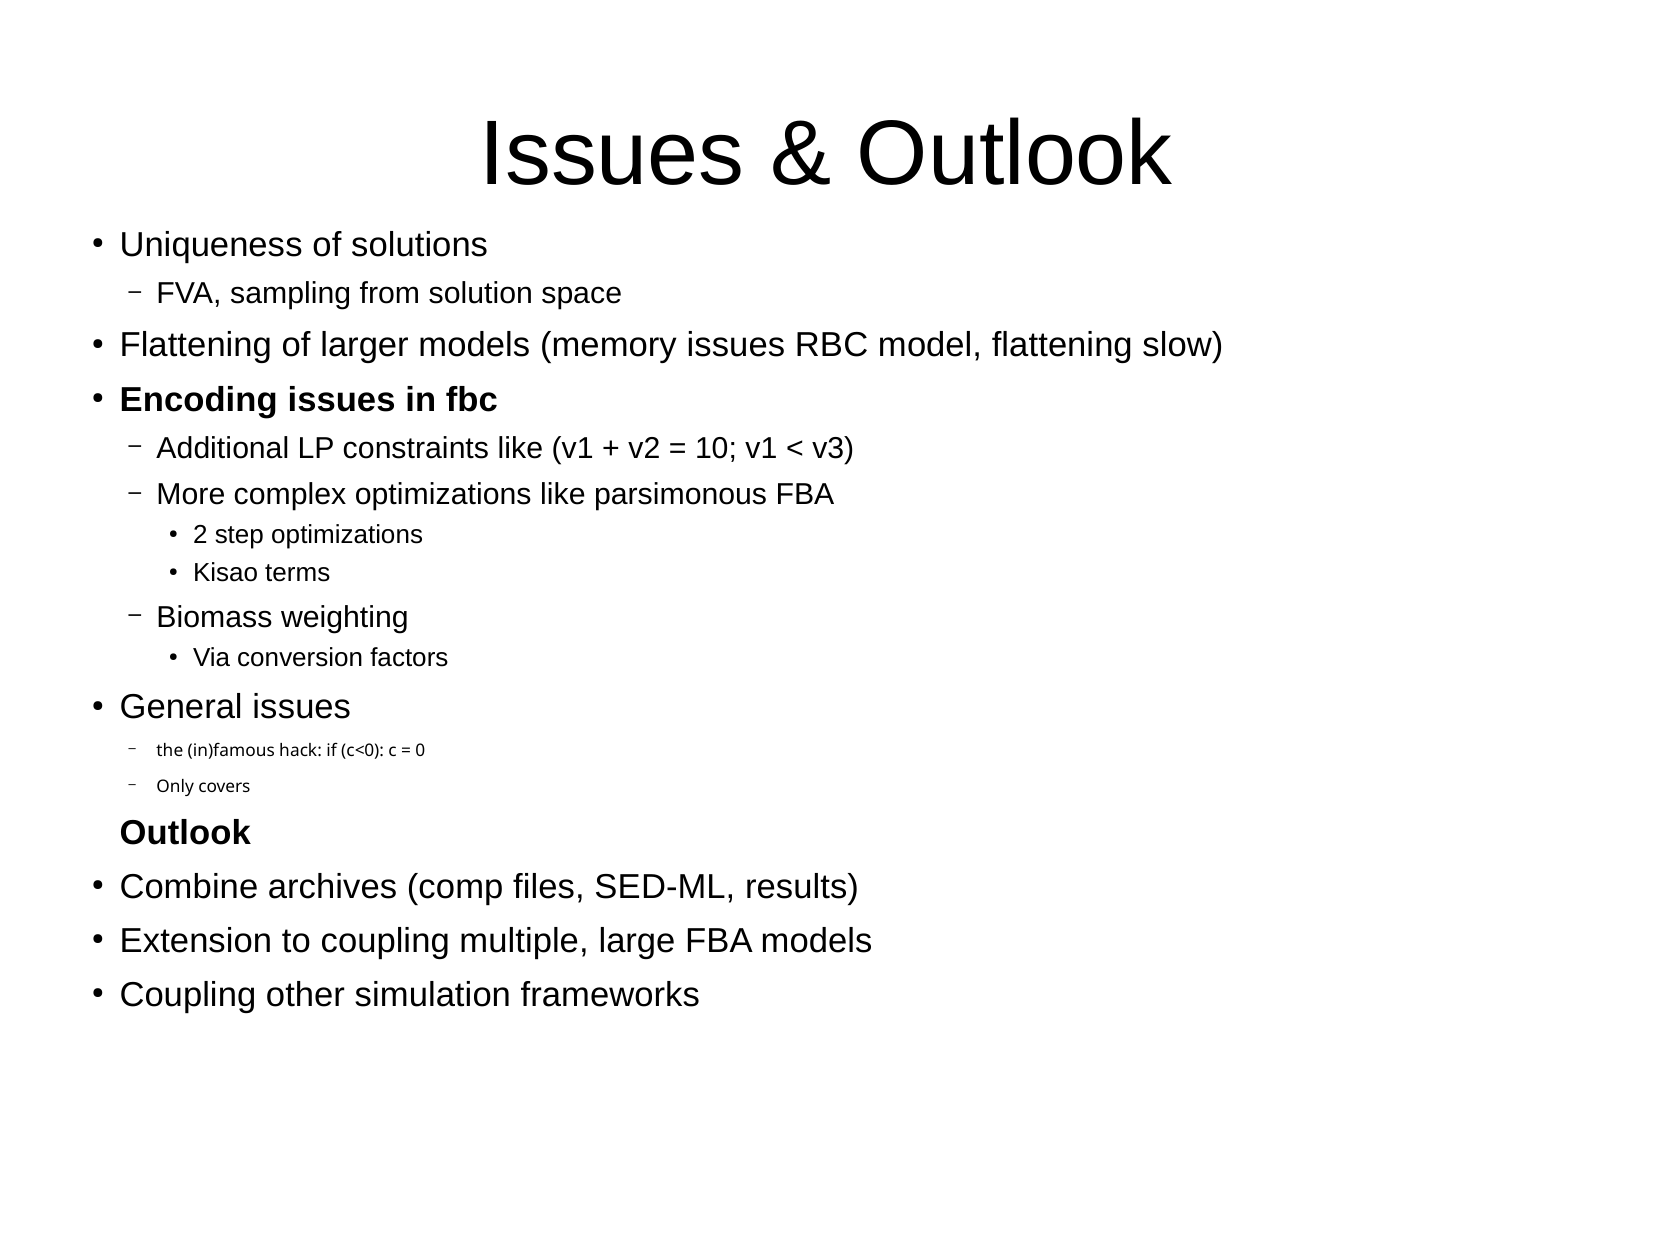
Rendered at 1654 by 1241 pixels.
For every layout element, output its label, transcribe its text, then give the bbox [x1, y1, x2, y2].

title Issues & Outlook [82, 49, 1571, 225]
list Uniqueness of solutions FVA, sampling from solution space Flattening of larger models (memory issues RBC model, flattening slow) Encoding issues in fbc Additional LP constraints like (v1 + v2 = 10; v1 < v3) More complex optimizations like parsimonous FBA 2 step optimizations Kisao terms Biomass weighting Via conversion factors General issues the (in)famous hack: if (c<0): c = 0 Only covers Outlook Combine archives (comp files, SED-ML, results) Extension to coupling multiple, large FBA models Coupling other simulation frameworks [82, 225, 1571, 1021]
